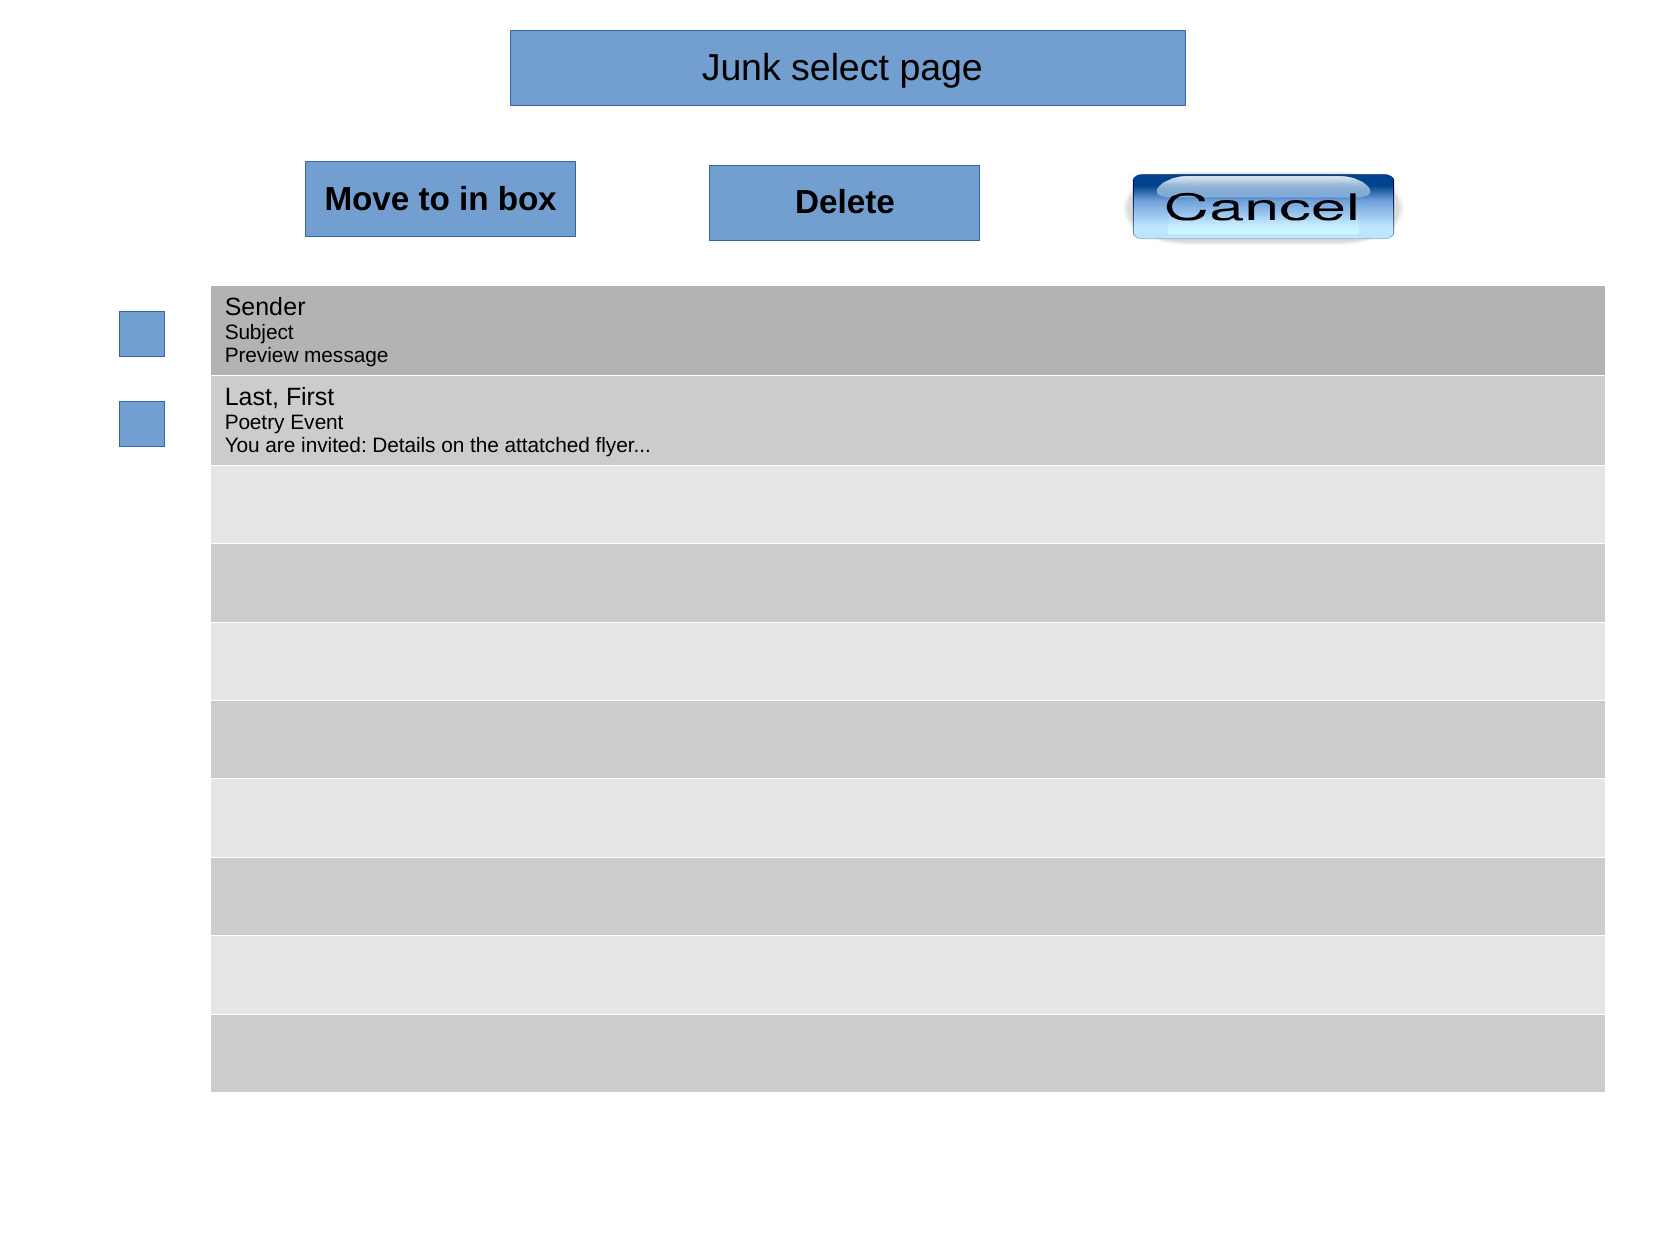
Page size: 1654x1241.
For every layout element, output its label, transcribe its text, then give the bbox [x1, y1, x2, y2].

text_box [119, 401, 165, 447]
picture [1120, 170, 1406, 246]
text_box [119, 311, 165, 357]
table_cell [211, 779, 1605, 857]
table_cell [211, 936, 1605, 1014]
table_cell [211, 1015, 1605, 1092]
table_cell [211, 623, 1605, 700]
table_cell Last, First Poetry Event You are invited: Details on the attatched flyer... [211, 376, 1605, 465]
table_cell [211, 466, 1605, 543]
table_header Sender Subject Preview message [211, 286, 1605, 375]
text_box Move to in box [305, 161, 576, 237]
table_cell [211, 858, 1605, 935]
text_box Junk select page [510, 30, 1186, 106]
text_box Delete [709, 165, 980, 241]
table_cell [211, 544, 1605, 622]
table_cell [211, 701, 1605, 778]
